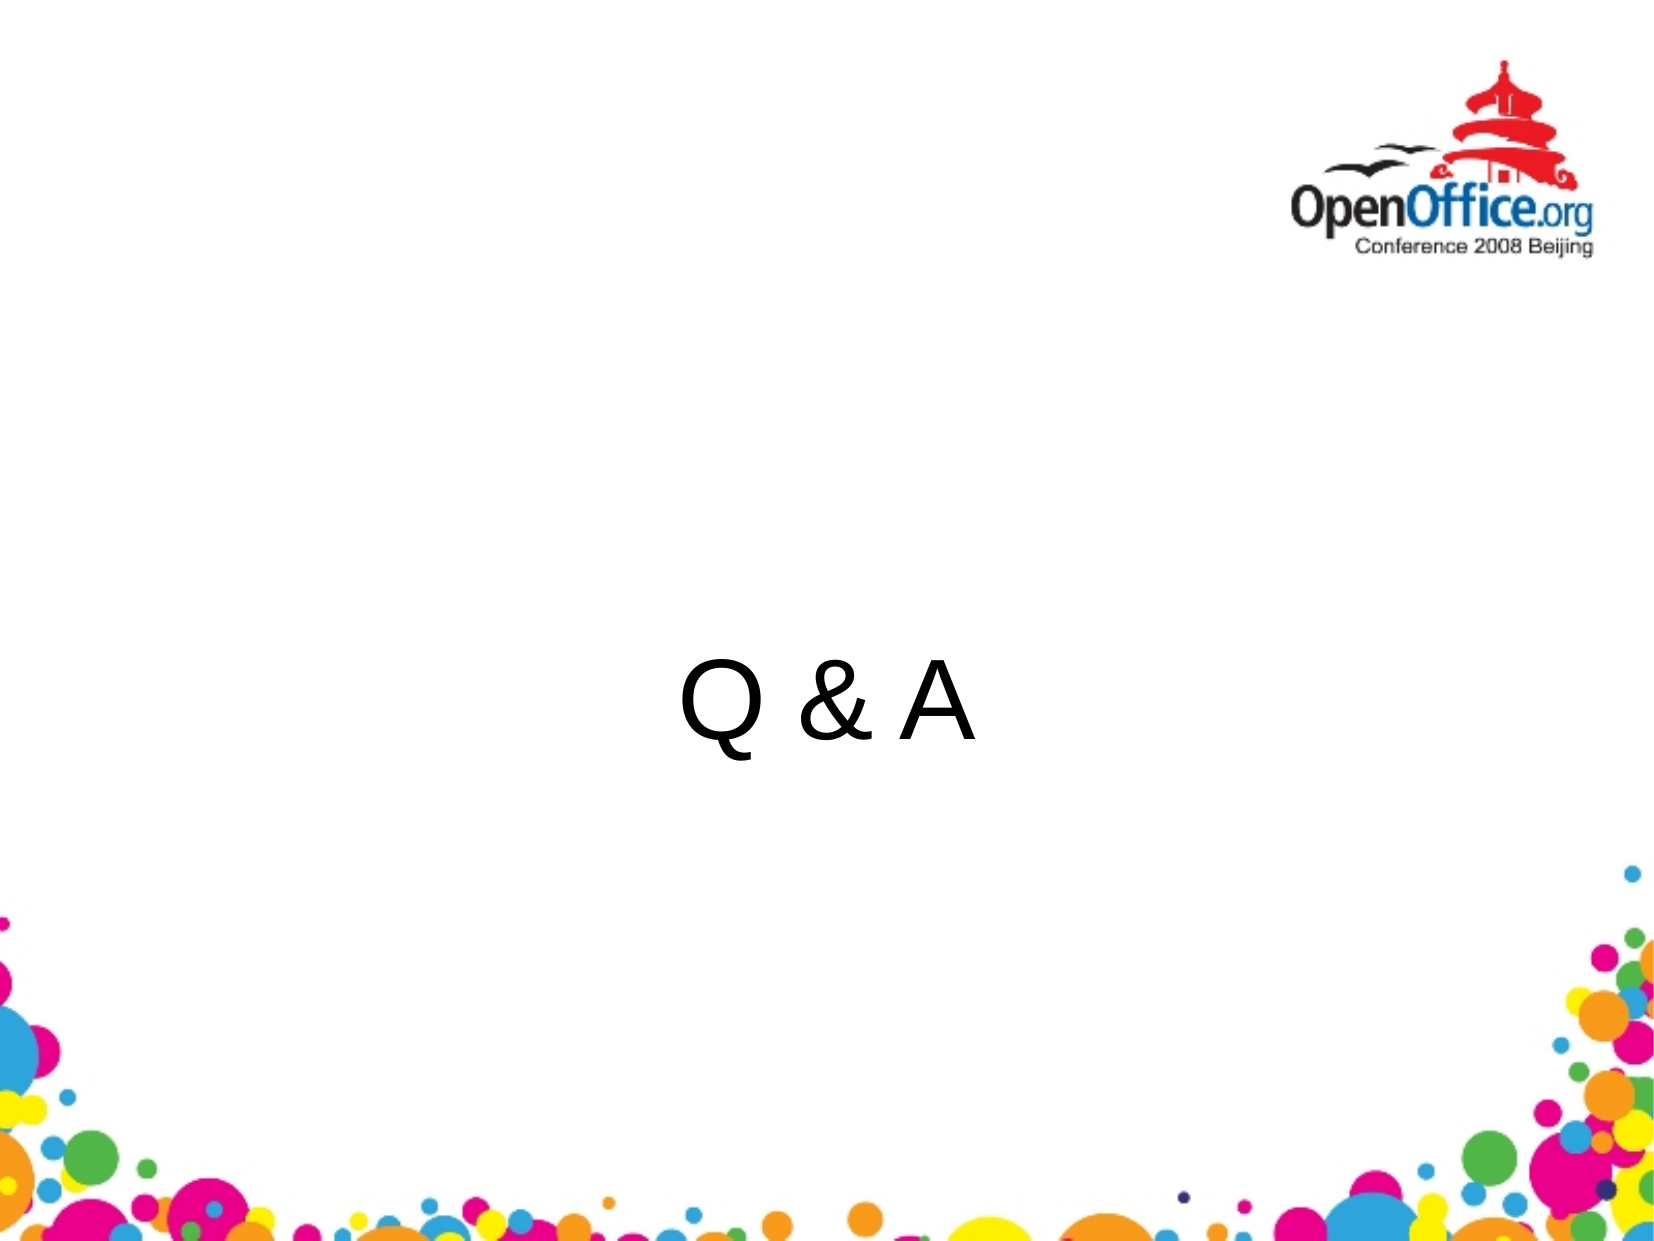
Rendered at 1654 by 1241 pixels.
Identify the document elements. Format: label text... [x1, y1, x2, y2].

subtitle Q & A [82, 290, 1571, 1109]
picture [0, 0, 1654, 1241]
